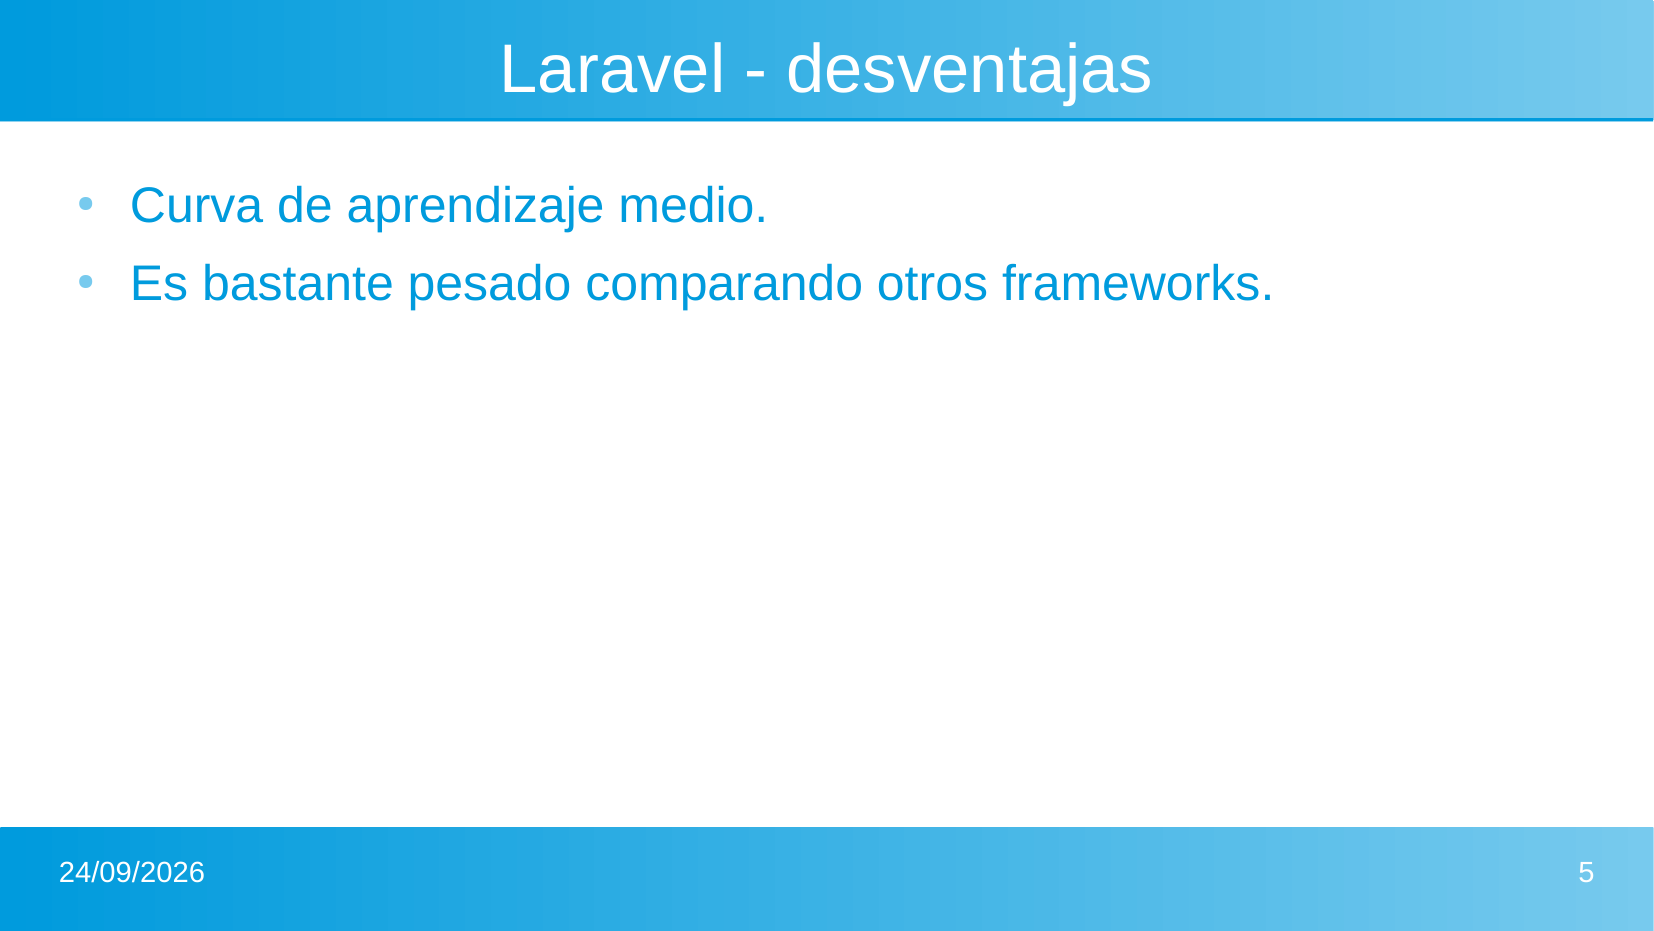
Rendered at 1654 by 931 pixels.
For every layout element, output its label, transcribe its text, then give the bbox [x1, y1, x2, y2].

list Curva de aprendizaje medio. Es bastante pesado comparando otros frameworks. [59, 177, 1595, 355]
title Laravel - desventajas [59, 29, 1595, 108]
